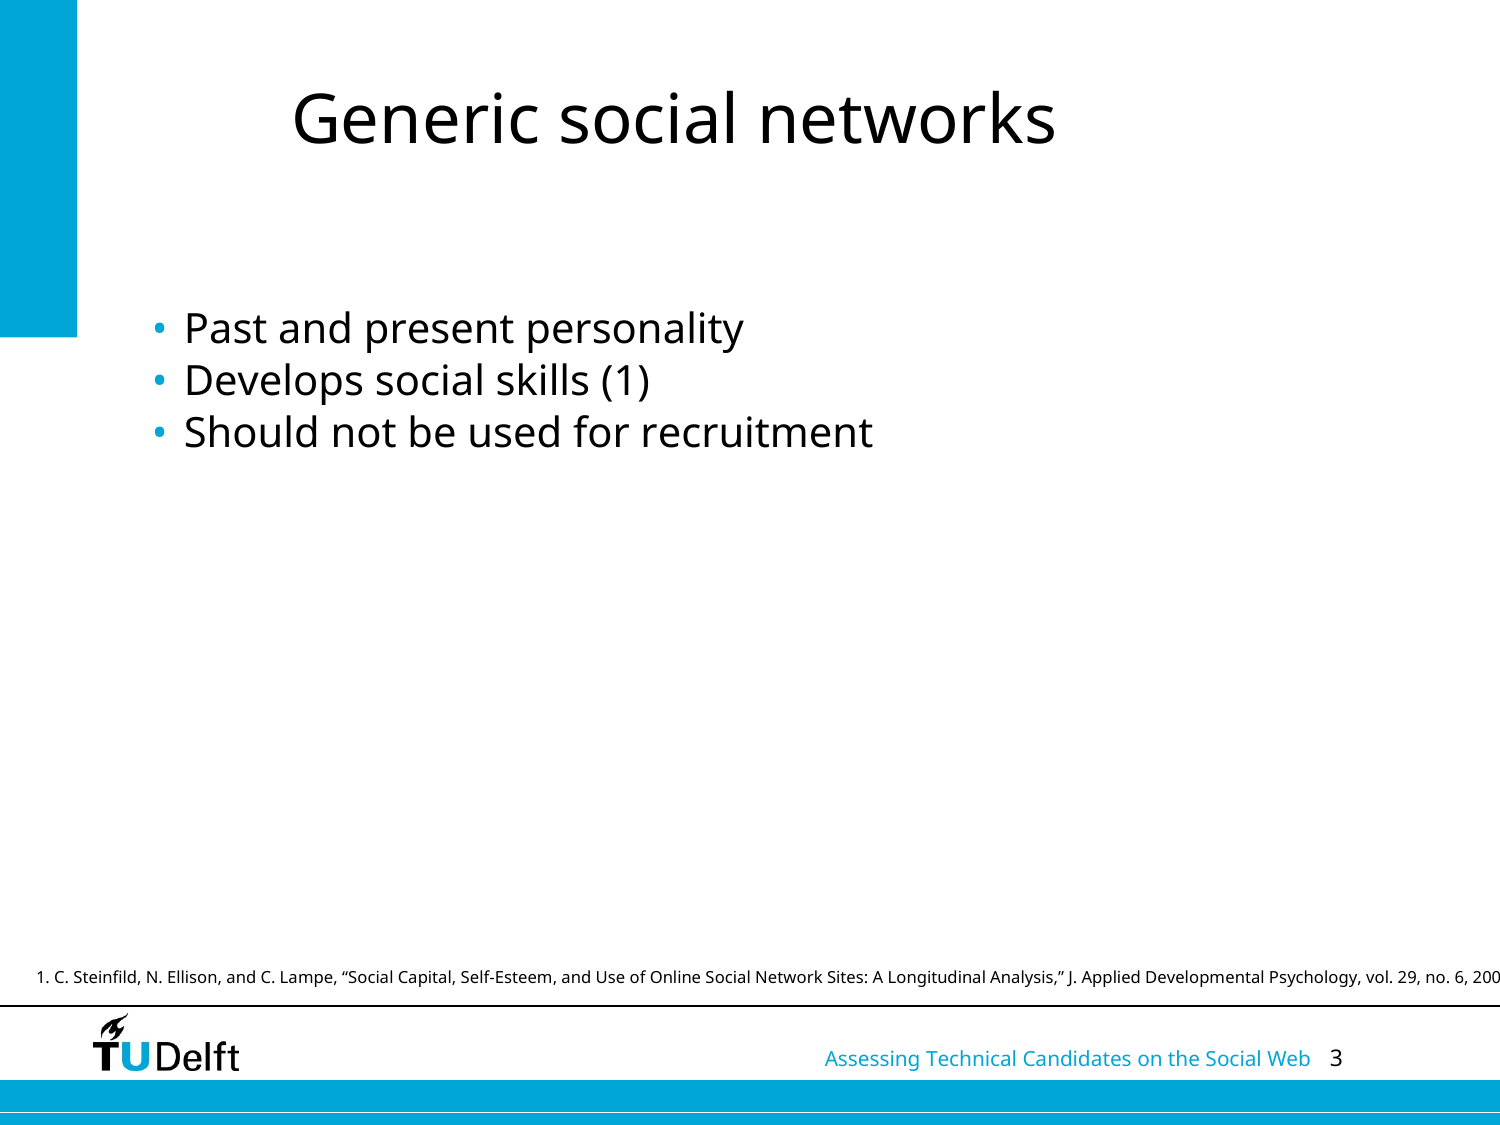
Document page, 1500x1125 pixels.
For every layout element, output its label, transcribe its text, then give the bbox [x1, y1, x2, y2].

title Generic social networks [150, 74, 1326, 280]
picture [93, 1013, 239, 1071]
text_box 1. C. Steinfild, N. Ellison, and C. Lampe, “Social Capital, Self-Esteem, and Use of Online Social Network Sites: A Longitudinal Analysis,” J. Applied Developmental Psychology, vol. 29, no. 6, 2008 [21, 960, 1471, 995]
list Past and present personality Develops social skills (1) Should not be used for recruitment [151, 299, 1323, 953]
